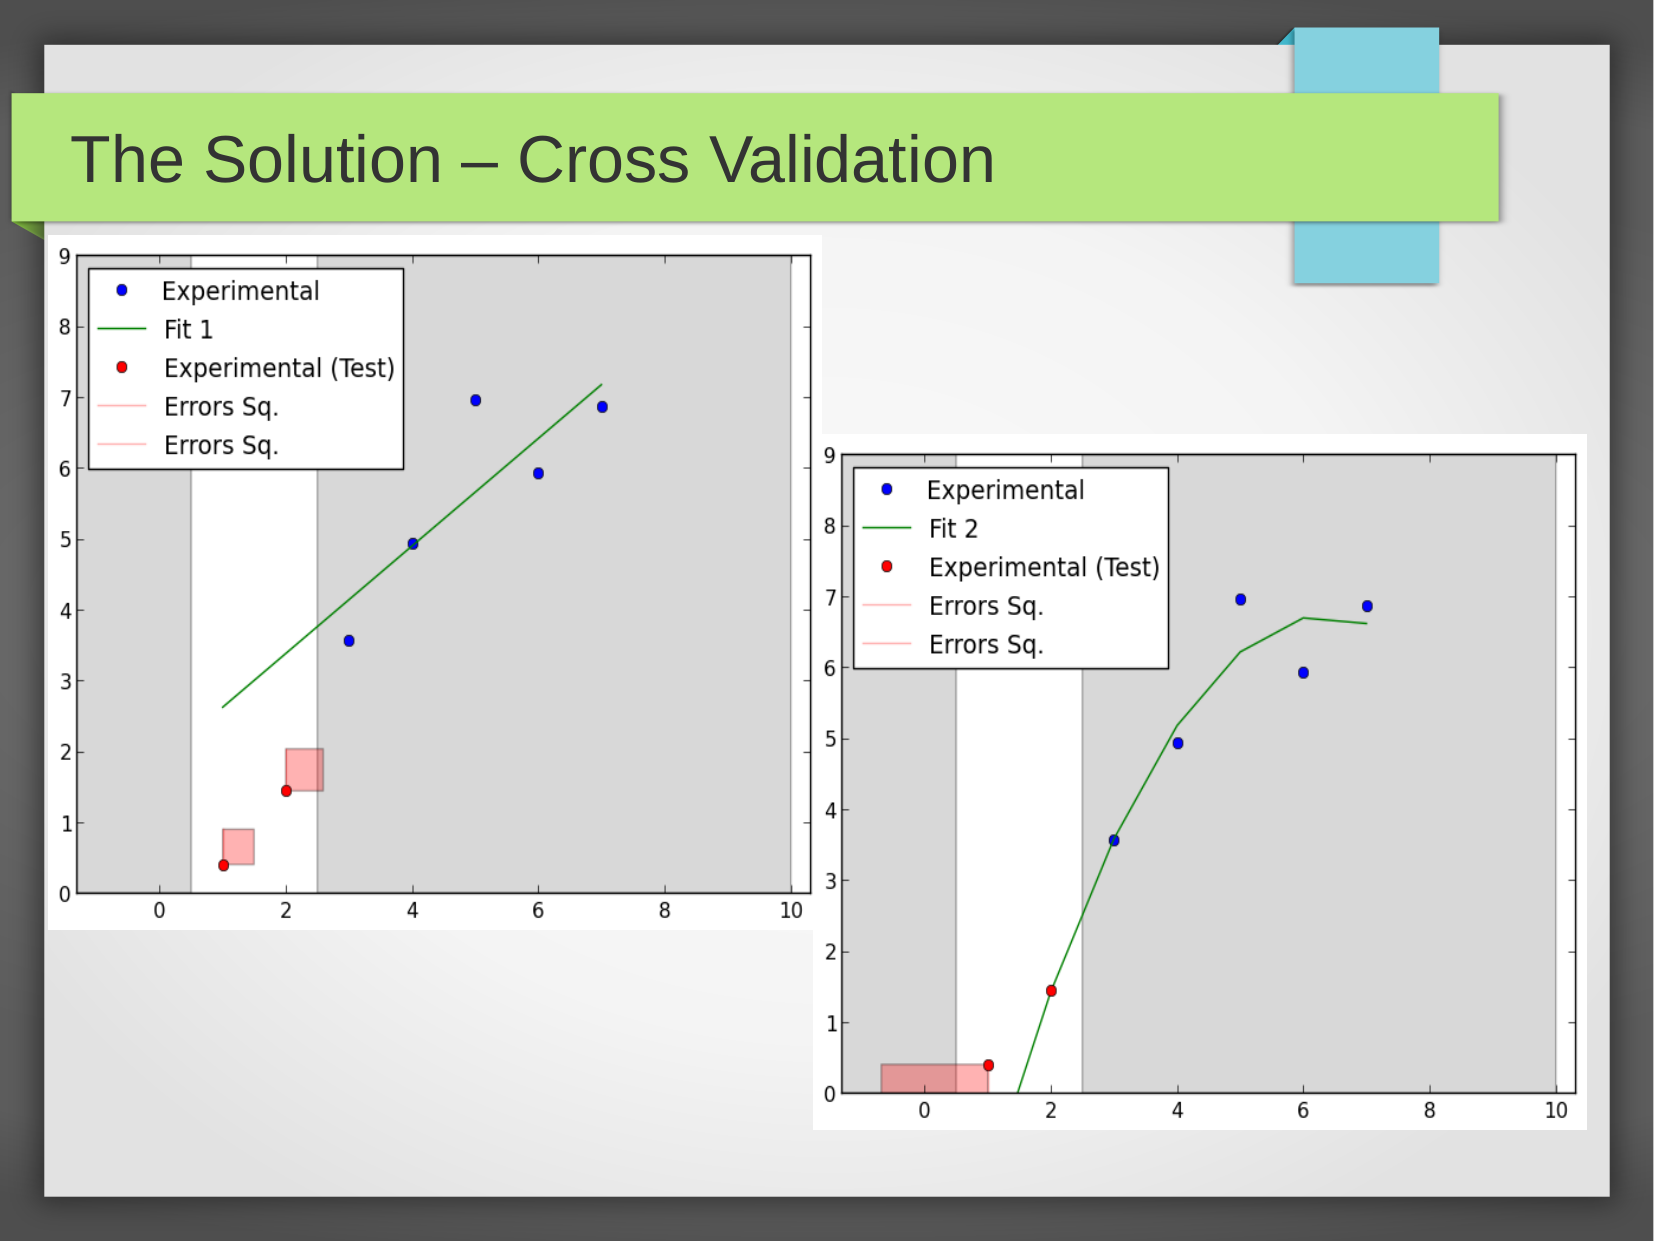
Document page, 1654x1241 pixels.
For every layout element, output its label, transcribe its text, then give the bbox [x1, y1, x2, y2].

picture [0, 0, 1654, 1241]
title The Solution – Cross Validation [70, 106, 1591, 213]
